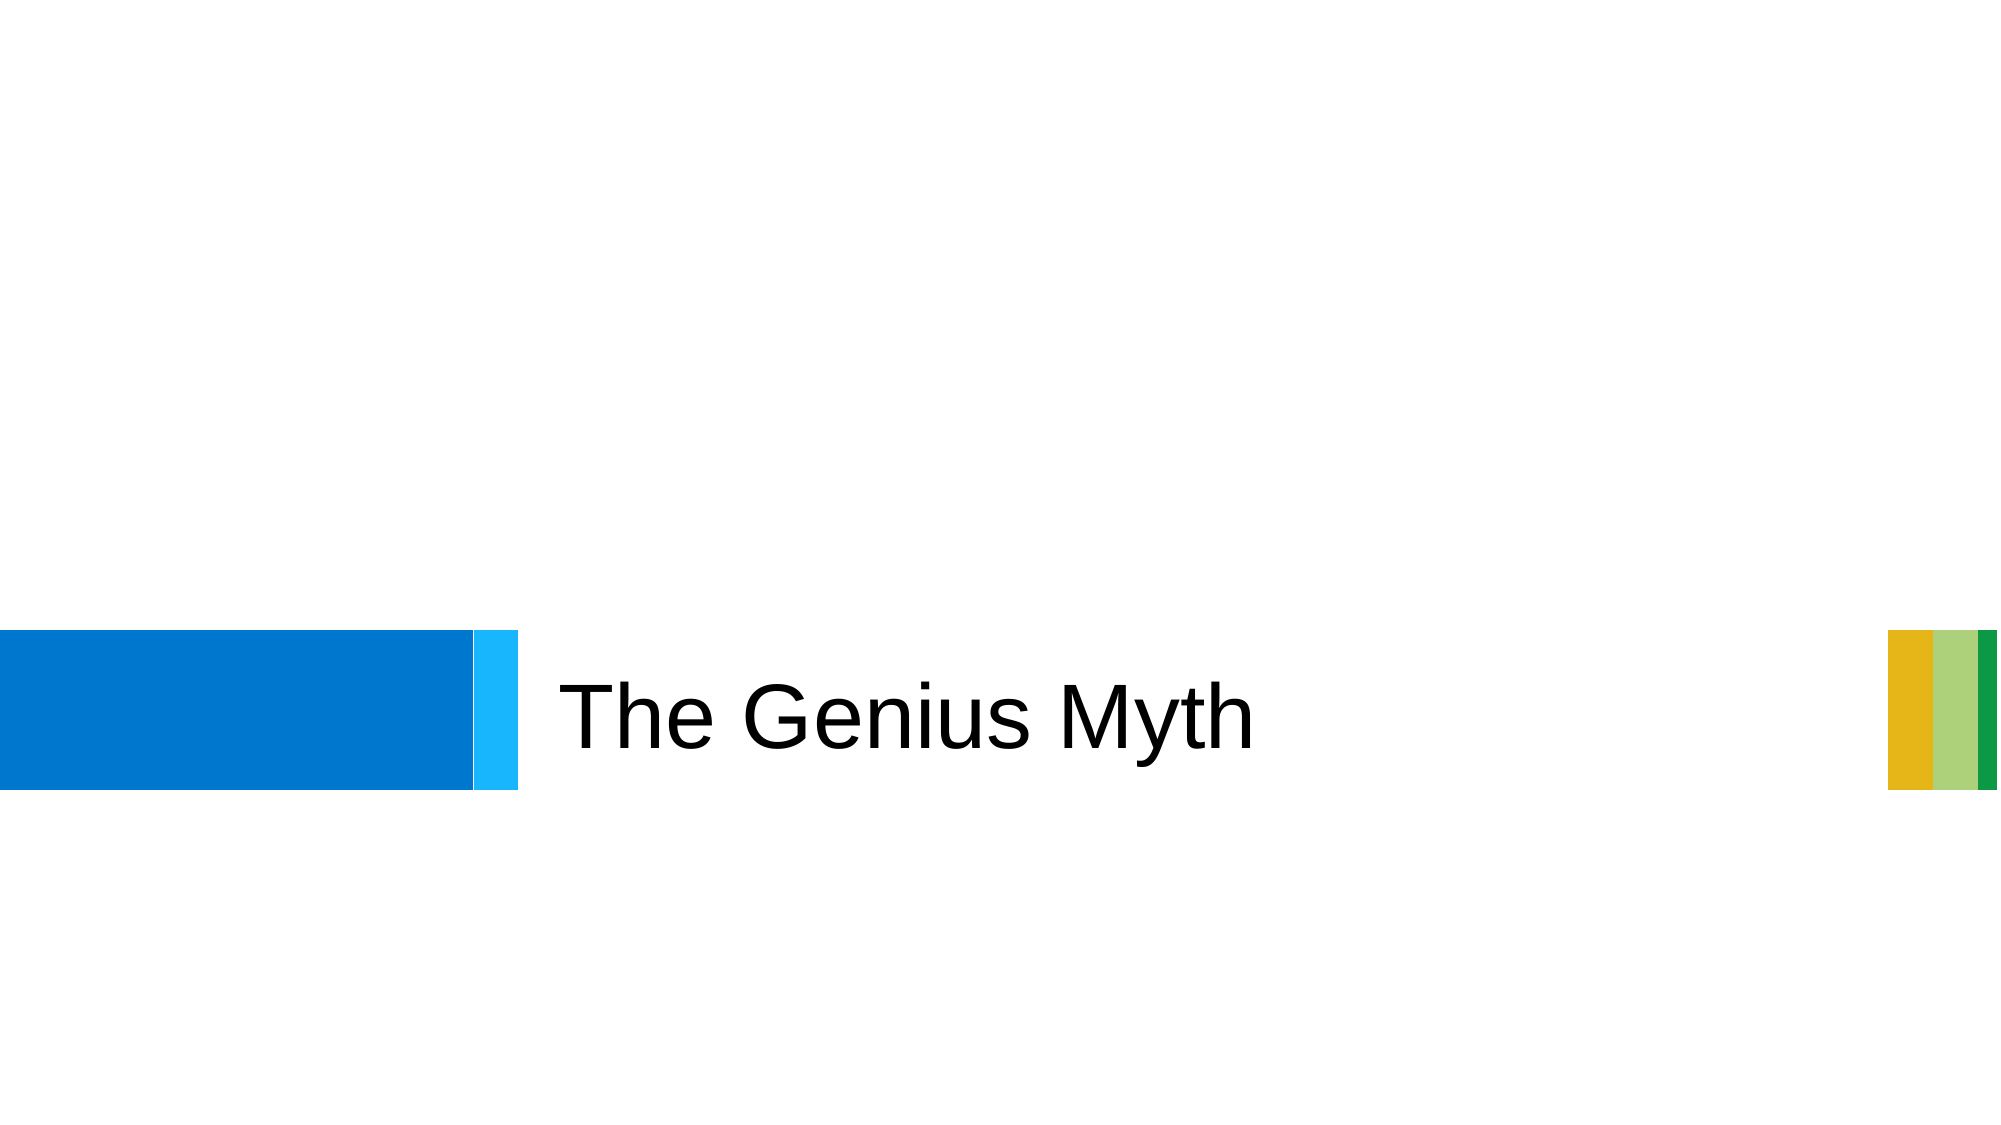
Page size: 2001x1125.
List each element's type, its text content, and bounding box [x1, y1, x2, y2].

text_box The Genius Myth [543, 651, 2000, 787]
text_box [474, 630, 518, 790]
text_box [0, 630, 473, 790]
text_box [1888, 630, 1997, 651]
